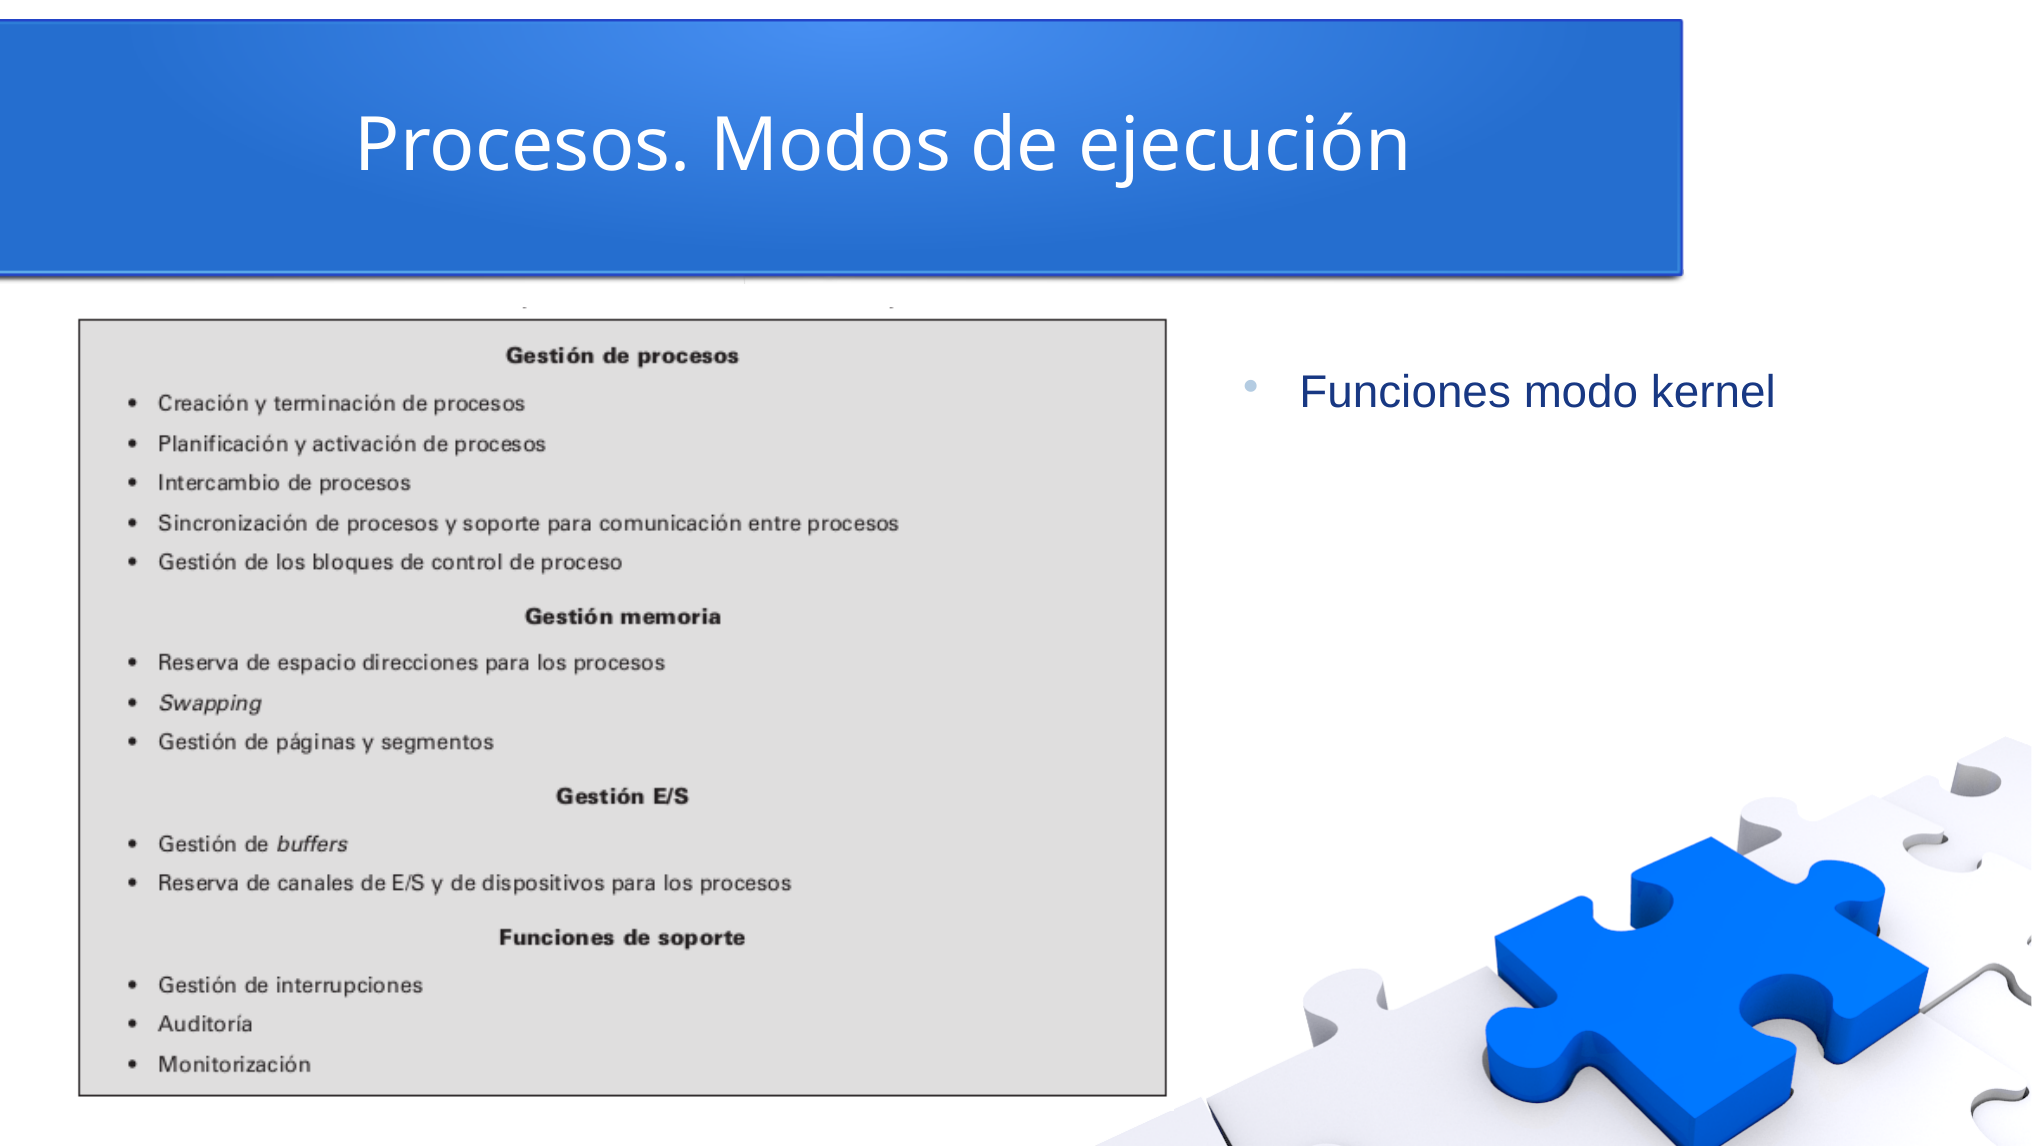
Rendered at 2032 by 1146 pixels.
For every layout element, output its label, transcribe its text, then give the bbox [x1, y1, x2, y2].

title Procesos. Modos de ejecución [101, 45, 1666, 237]
text_box Funciones modo kernel [1228, 359, 1926, 477]
picture [0, 19, 1689, 284]
picture [70, 307, 2032, 1146]
